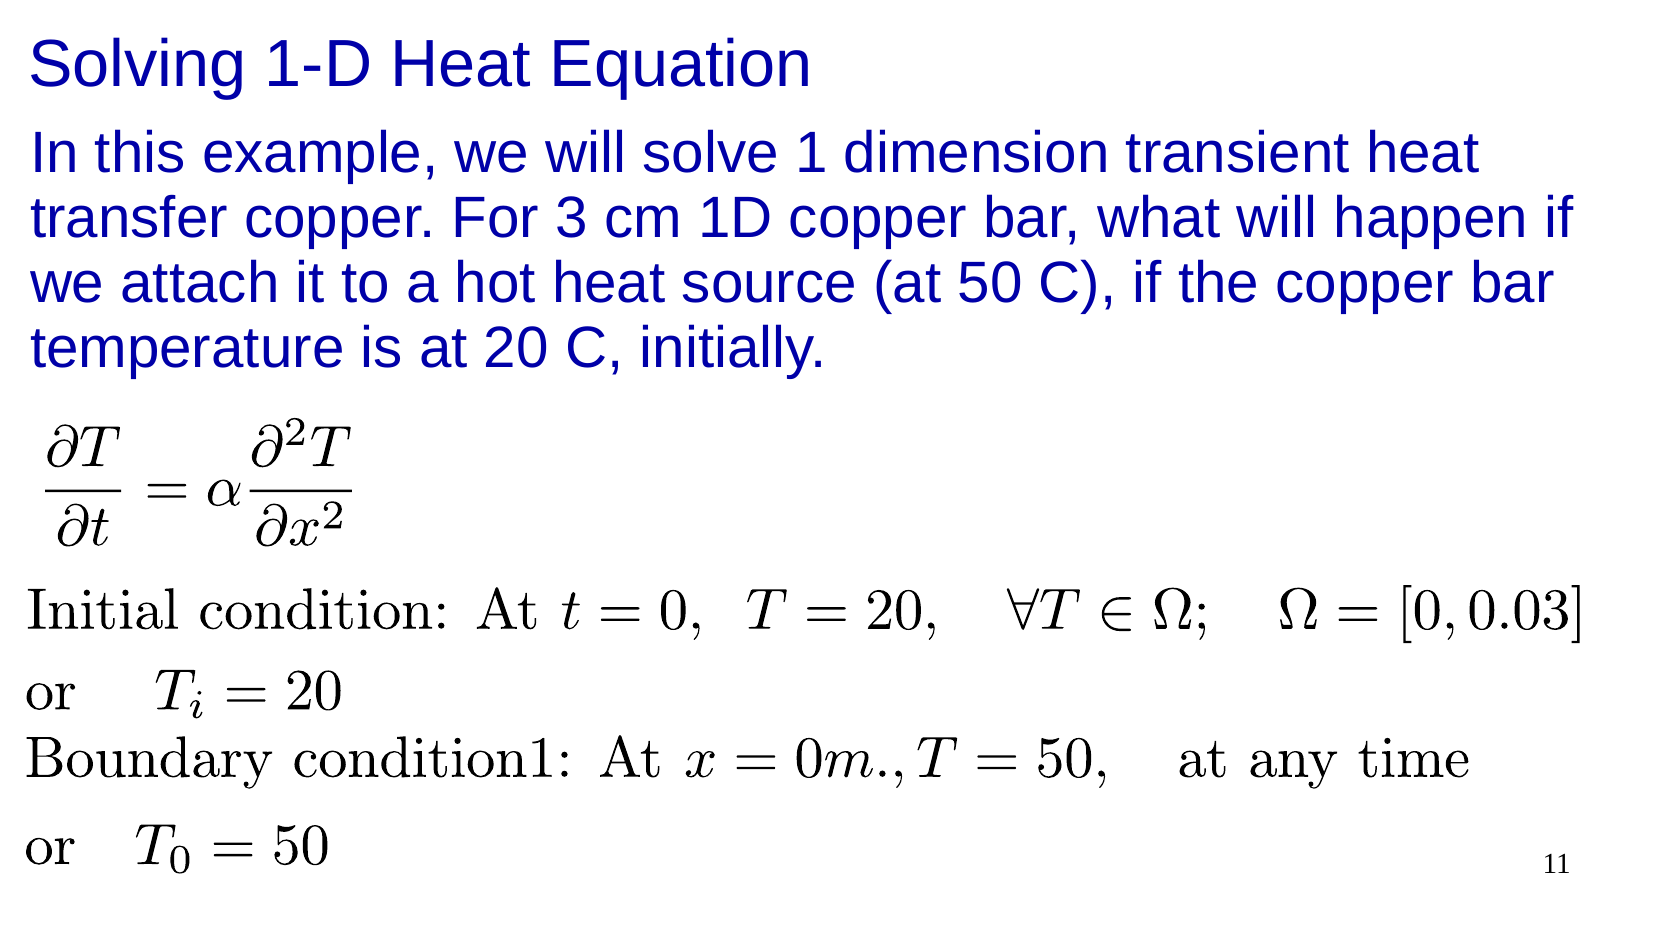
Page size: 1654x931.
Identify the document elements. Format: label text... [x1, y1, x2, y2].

title Solving 1-D Heat Equation [28, 21, 1626, 106]
text_box [45, 417, 352, 547]
list In this example, we will solve 1 dimension transient heat transfer copper. For 3 cm 1D copper bar, what will happen if we attach it to a hot heat source (at 50 C), if the copper bar temperature is at 20 C, initially. [30, 120, 1645, 916]
text_box [26, 585, 1587, 644]
text_box [24, 735, 1471, 874]
text_box [24, 669, 343, 719]
